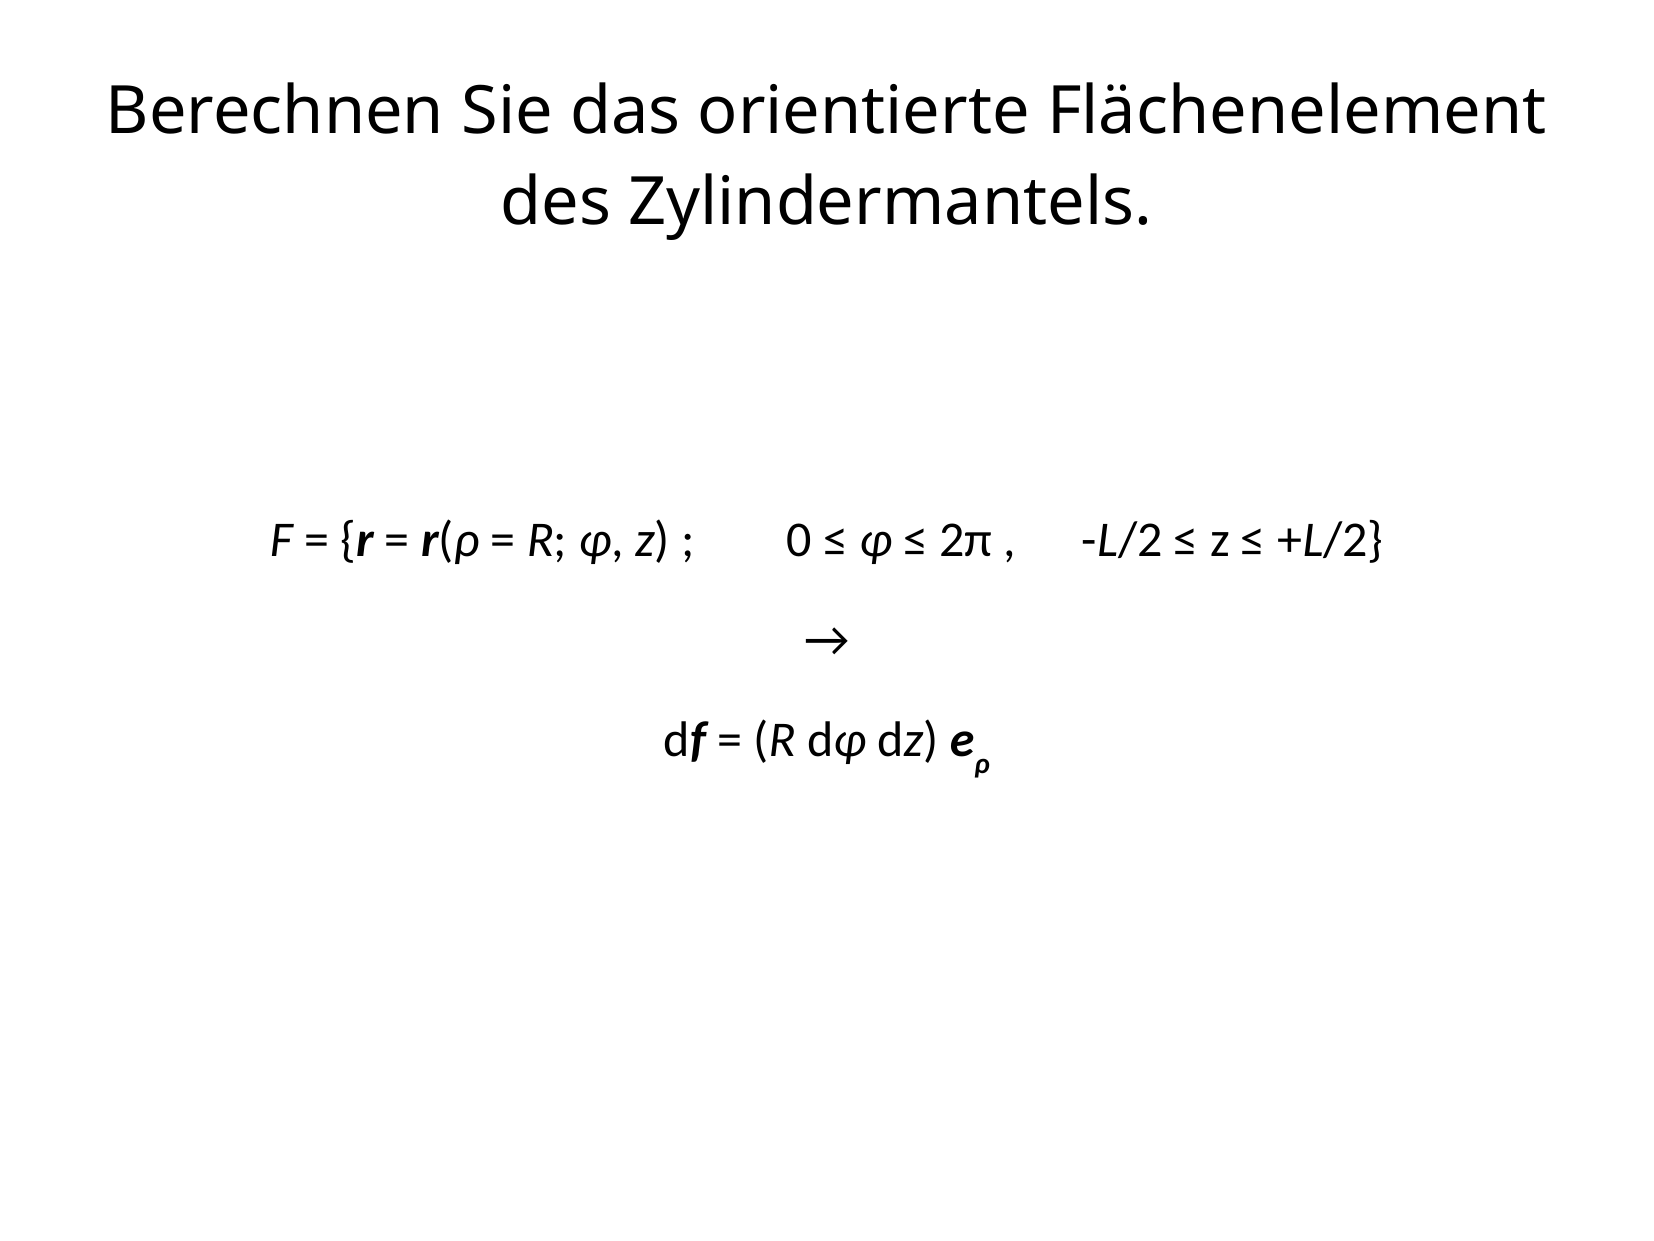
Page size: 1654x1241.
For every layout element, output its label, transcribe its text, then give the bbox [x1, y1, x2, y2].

title Berechnen Sie das orientierte Flächenelement des Zylindermantels. [82, 49, 1571, 257]
subtitle F = {r = r(ρ = R; φ, z) ; 0 ≤ φ ≤ 2π , -L/2 ≤ z ≤ +L/2} → df = (R dφ dz) eρ [82, 290, 1571, 1010]
